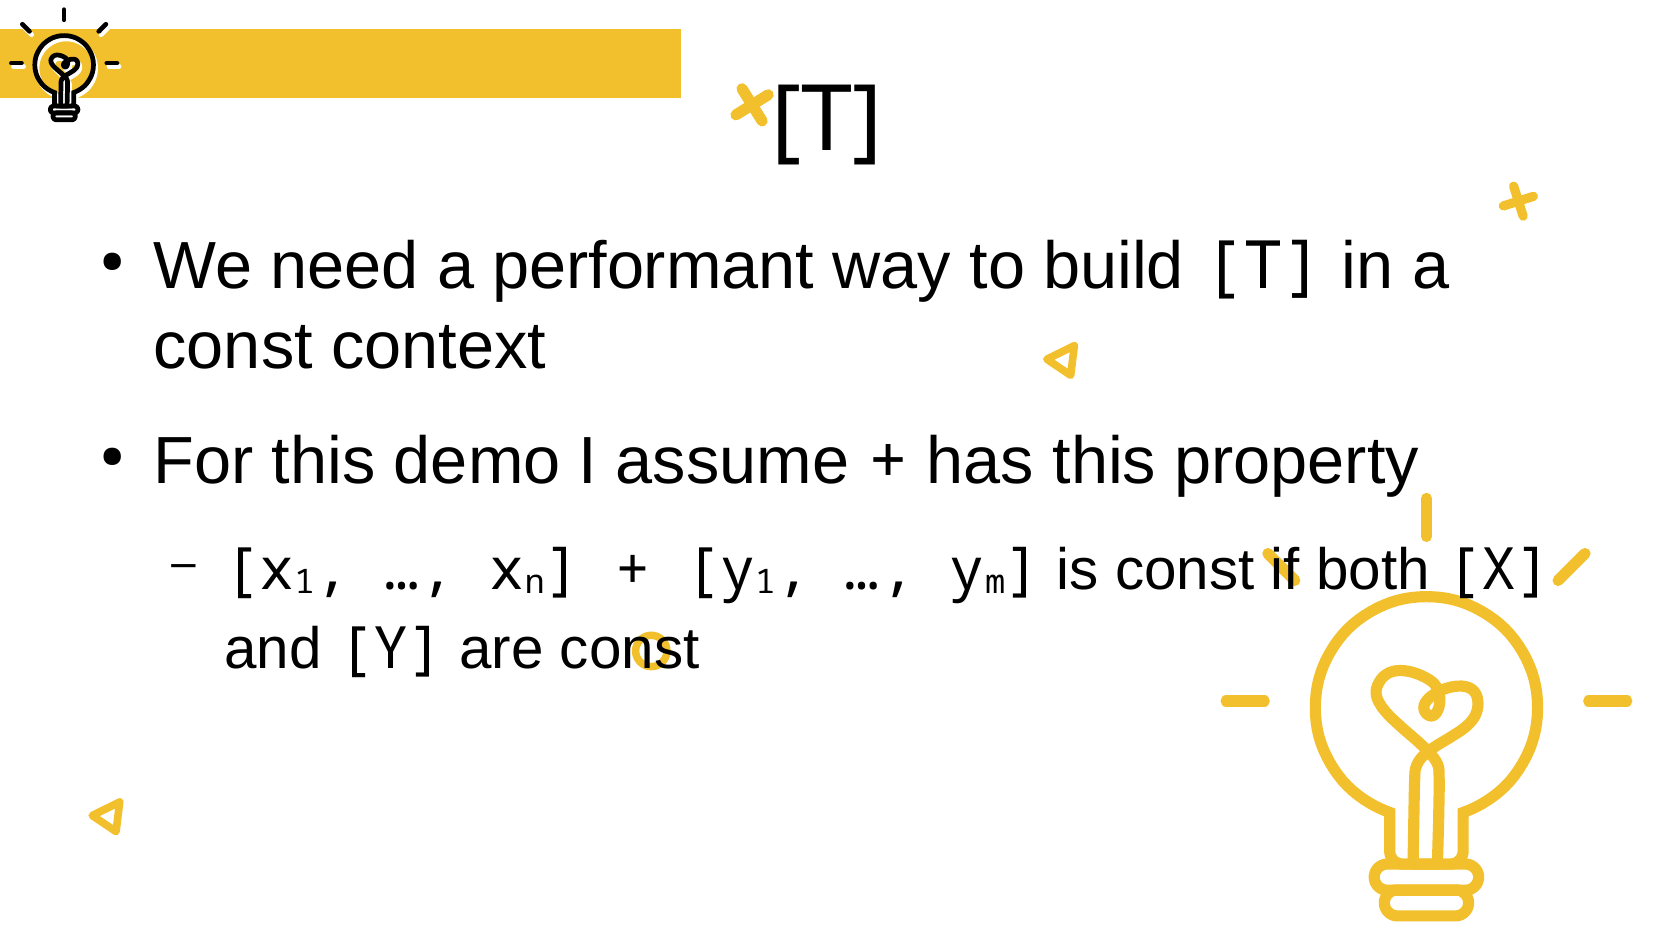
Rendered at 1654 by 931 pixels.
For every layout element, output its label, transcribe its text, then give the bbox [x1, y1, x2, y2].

title [T] [82, 37, 1571, 193]
list We need a performant way to build [T] in a const context For this demo I assume + has this property [x1, …, xn] + [y1, …, ym] is const if both [X] and [Y] are const [82, 217, 1571, 758]
